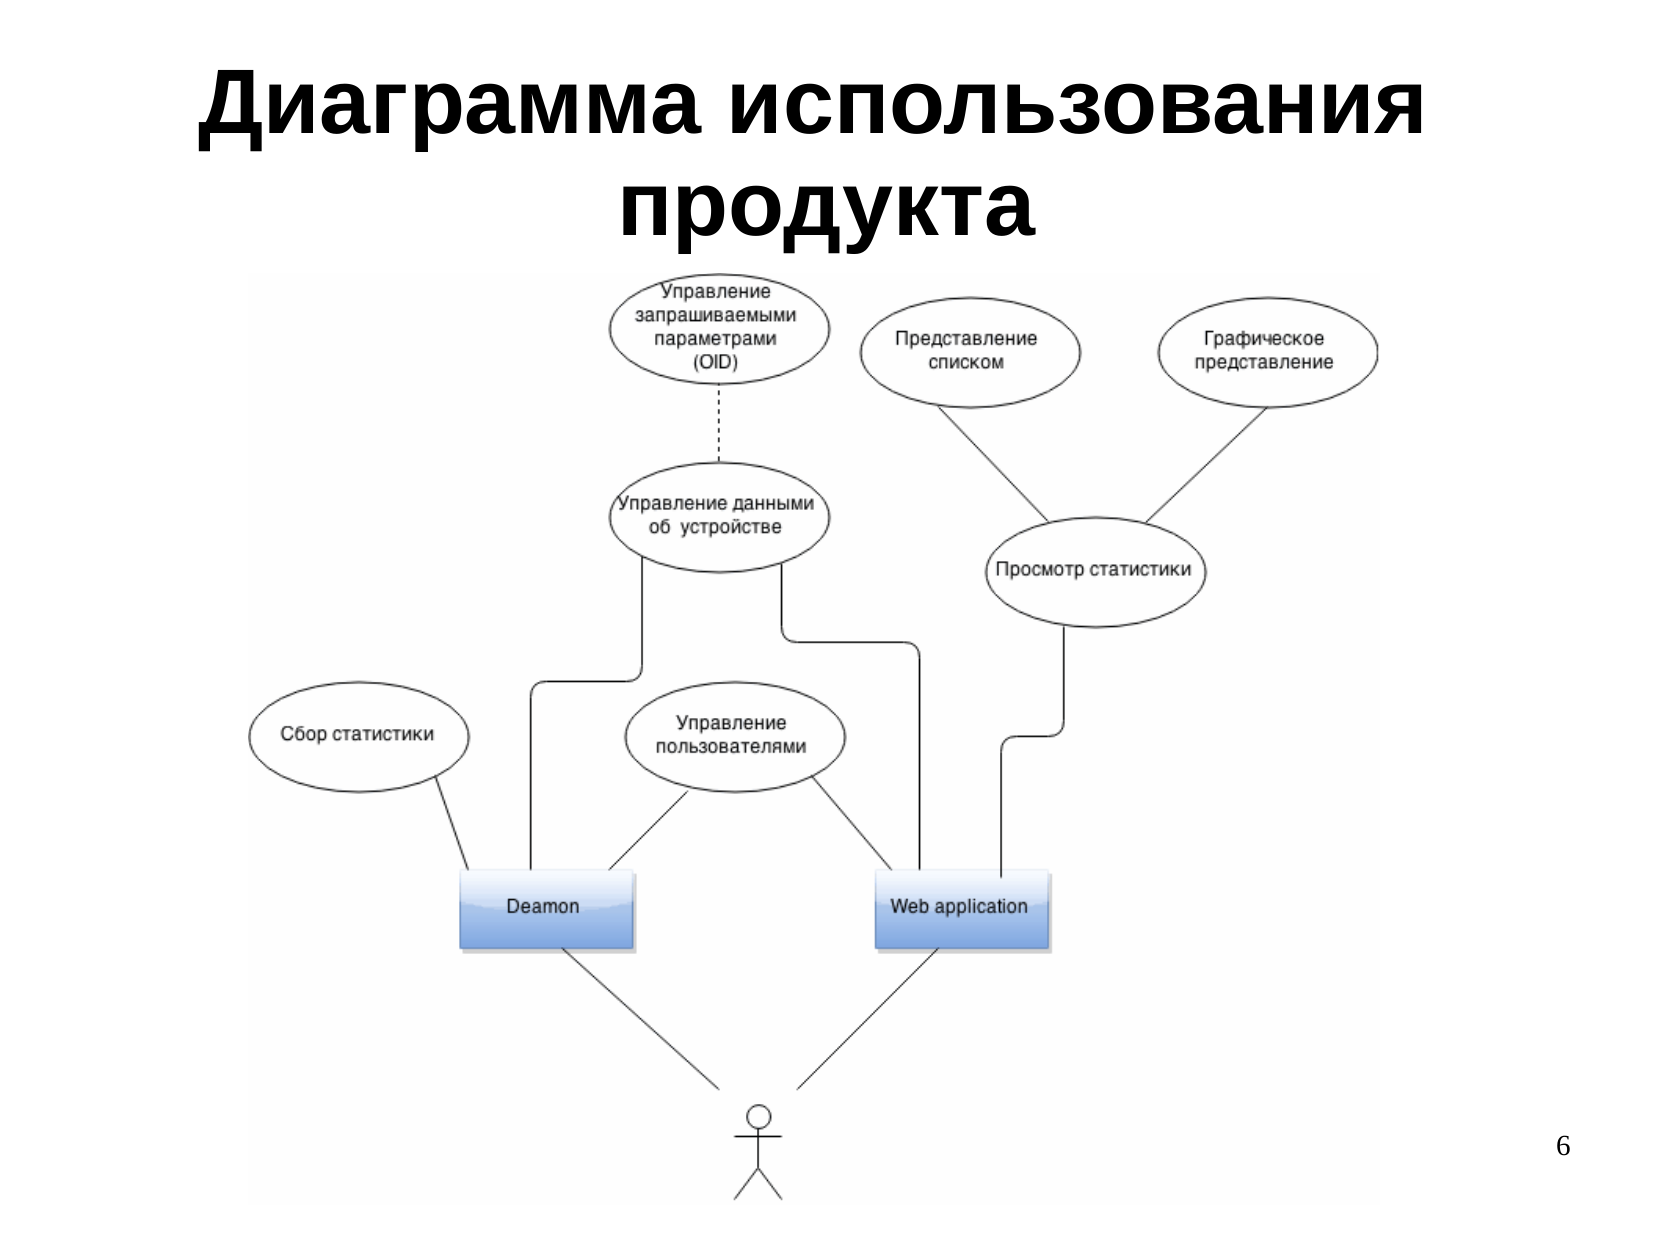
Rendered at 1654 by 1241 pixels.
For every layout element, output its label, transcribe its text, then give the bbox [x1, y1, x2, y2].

title Диаграмма использования продукта [82, 49, 1571, 257]
picture [248, 273, 1380, 1205]
